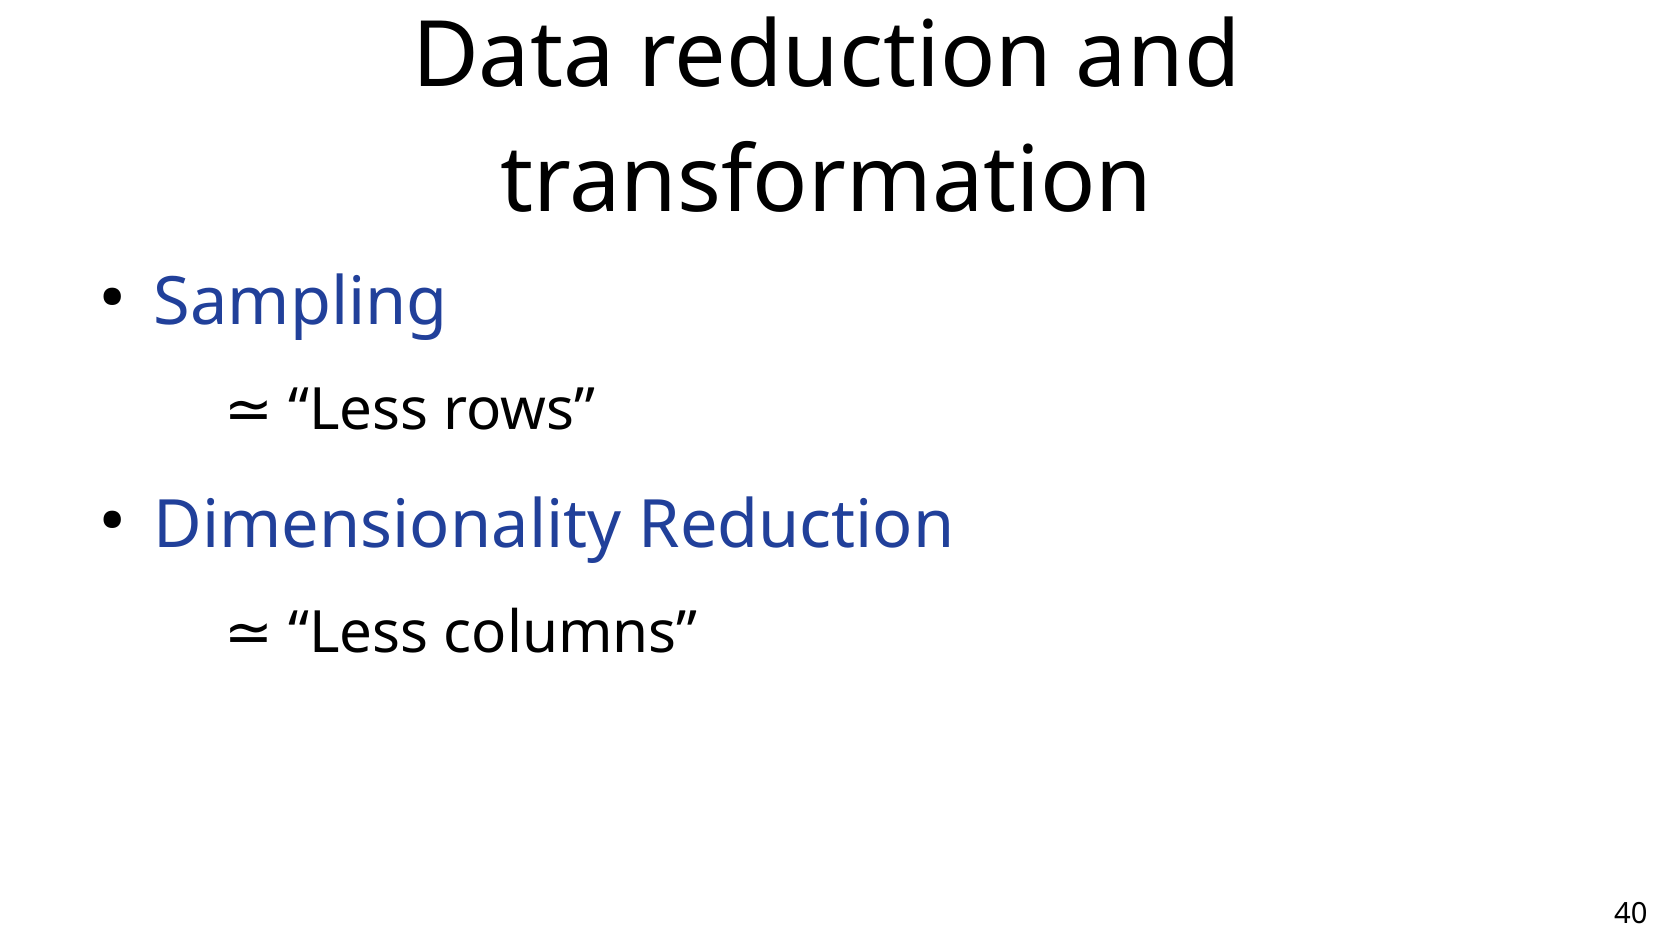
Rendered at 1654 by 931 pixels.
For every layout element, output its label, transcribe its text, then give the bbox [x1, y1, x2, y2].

list Sampling ≃ “Less rows” Dimensionality Reduction ≃ “Less columns” [82, 253, 1571, 793]
title Data reduction and transformation [82, 1, 1571, 226]
